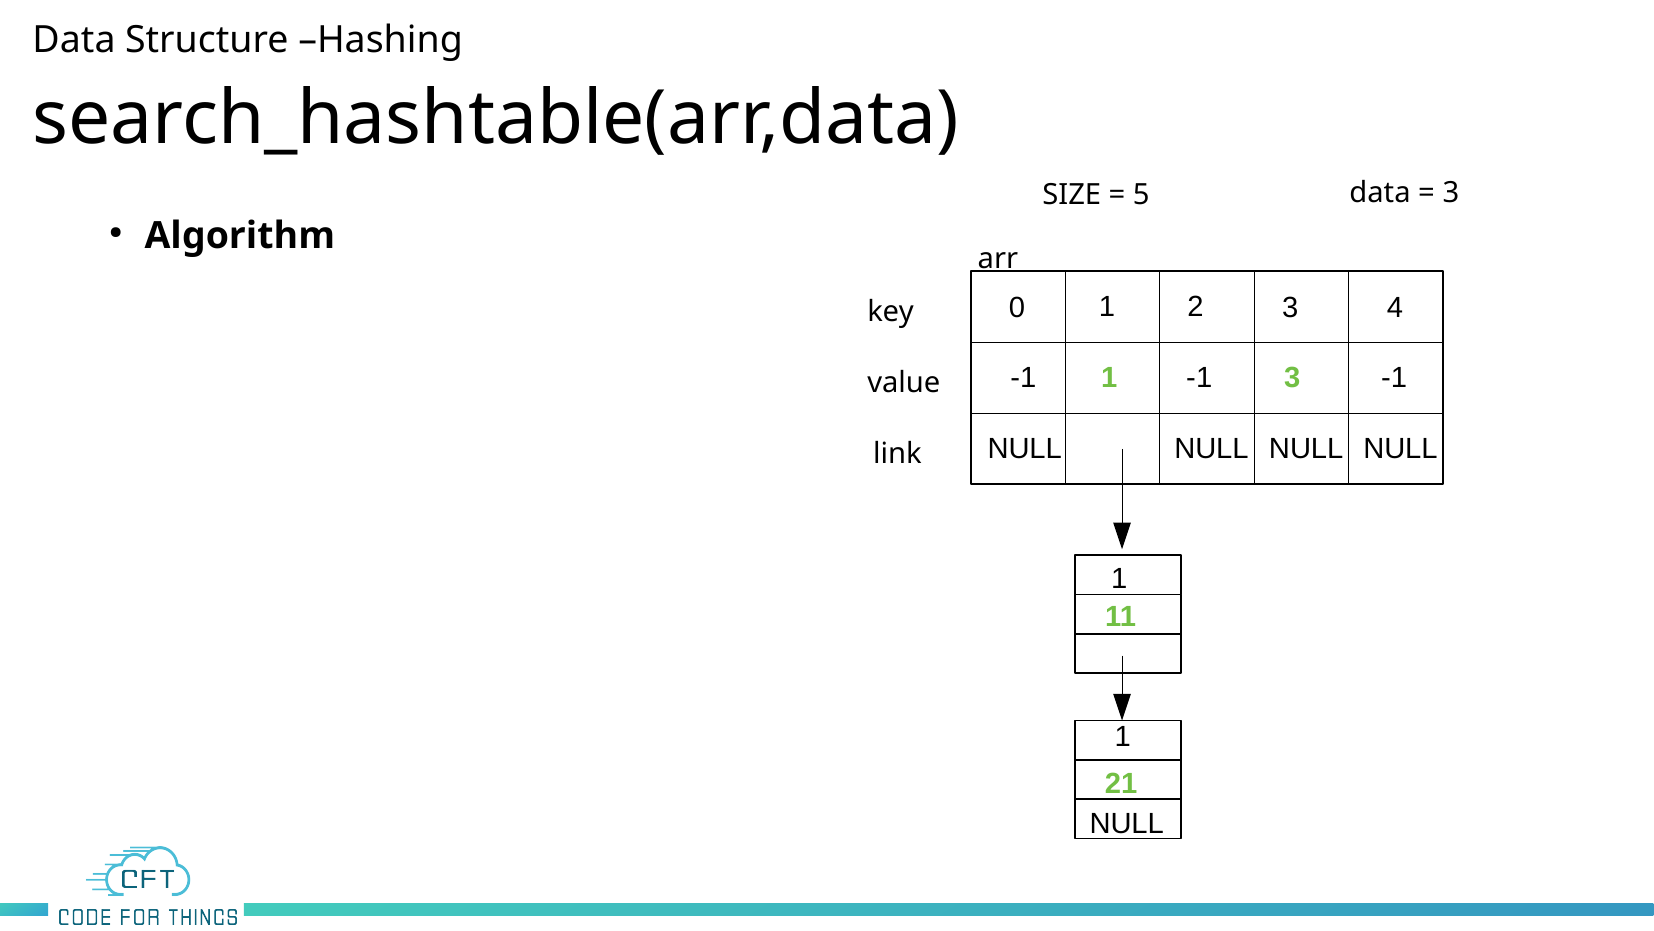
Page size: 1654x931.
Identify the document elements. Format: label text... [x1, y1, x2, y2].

text_box [1146, 720, 1182, 839]
text_box 4 [1372, 283, 1419, 331]
text_box 3 [1269, 353, 1325, 402]
text_box value [852, 353, 1018, 437]
text_box [1255, 414, 1348, 424]
text_box NULL [1159, 424, 1254, 473]
text_box [1066, 414, 1159, 484]
text_box [1255, 473, 1348, 484]
text_box NULL [1348, 424, 1453, 473]
text_box 2 [1172, 282, 1219, 331]
text_box -1 [1171, 353, 1228, 402]
text_box arr [963, 230, 1141, 280]
text_box [1160, 473, 1254, 484]
text_box [1160, 343, 1254, 413]
text_box NULL [1074, 799, 1179, 847]
text_box [970, 280, 1065, 342]
text_box 0 [994, 283, 1041, 332]
text_box -1 [995, 353, 1052, 402]
text_box 21 [1090, 759, 1170, 808]
text_box NULL [972, 424, 1077, 473]
text_box SIZE = 5 [1027, 166, 1205, 216]
text_box 11 [1090, 592, 1199, 640]
text_box Algorithm [94, 200, 886, 269]
text_box [1255, 343, 1348, 413]
text_box [1349, 343, 1444, 413]
text_box [1349, 414, 1444, 424]
text_box [1018, 414, 1065, 424]
text_box 1 [1084, 282, 1131, 331]
text_box [1349, 473, 1444, 484]
text_box data = 3 [1334, 163, 1512, 214]
text_box NULL [1254, 424, 1348, 473]
text_box link [858, 424, 973, 474]
text_box -1 [1366, 353, 1422, 402]
text_box 3 [1267, 283, 1314, 331]
text_box [1074, 720, 1099, 799]
text_box [1066, 343, 1159, 413]
text_box [1018, 343, 1065, 413]
text_box [1160, 271, 1254, 342]
text_box [1160, 414, 1254, 424]
text_box [1143, 555, 1182, 592]
title Data Structure –Hashing search_hashtable(arr,data) [32, 12, 1630, 166]
text_box [1066, 271, 1159, 342]
text_box [1255, 271, 1348, 342]
text_box 1 [1099, 712, 1146, 759]
text_box 1 [1096, 554, 1143, 592]
picture [59, 846, 237, 925]
text_box [1074, 555, 1182, 674]
text_box 1 [1086, 353, 1142, 402]
text_box [970, 473, 1065, 484]
text_box [1349, 271, 1444, 342]
text_box key [852, 283, 1018, 353]
